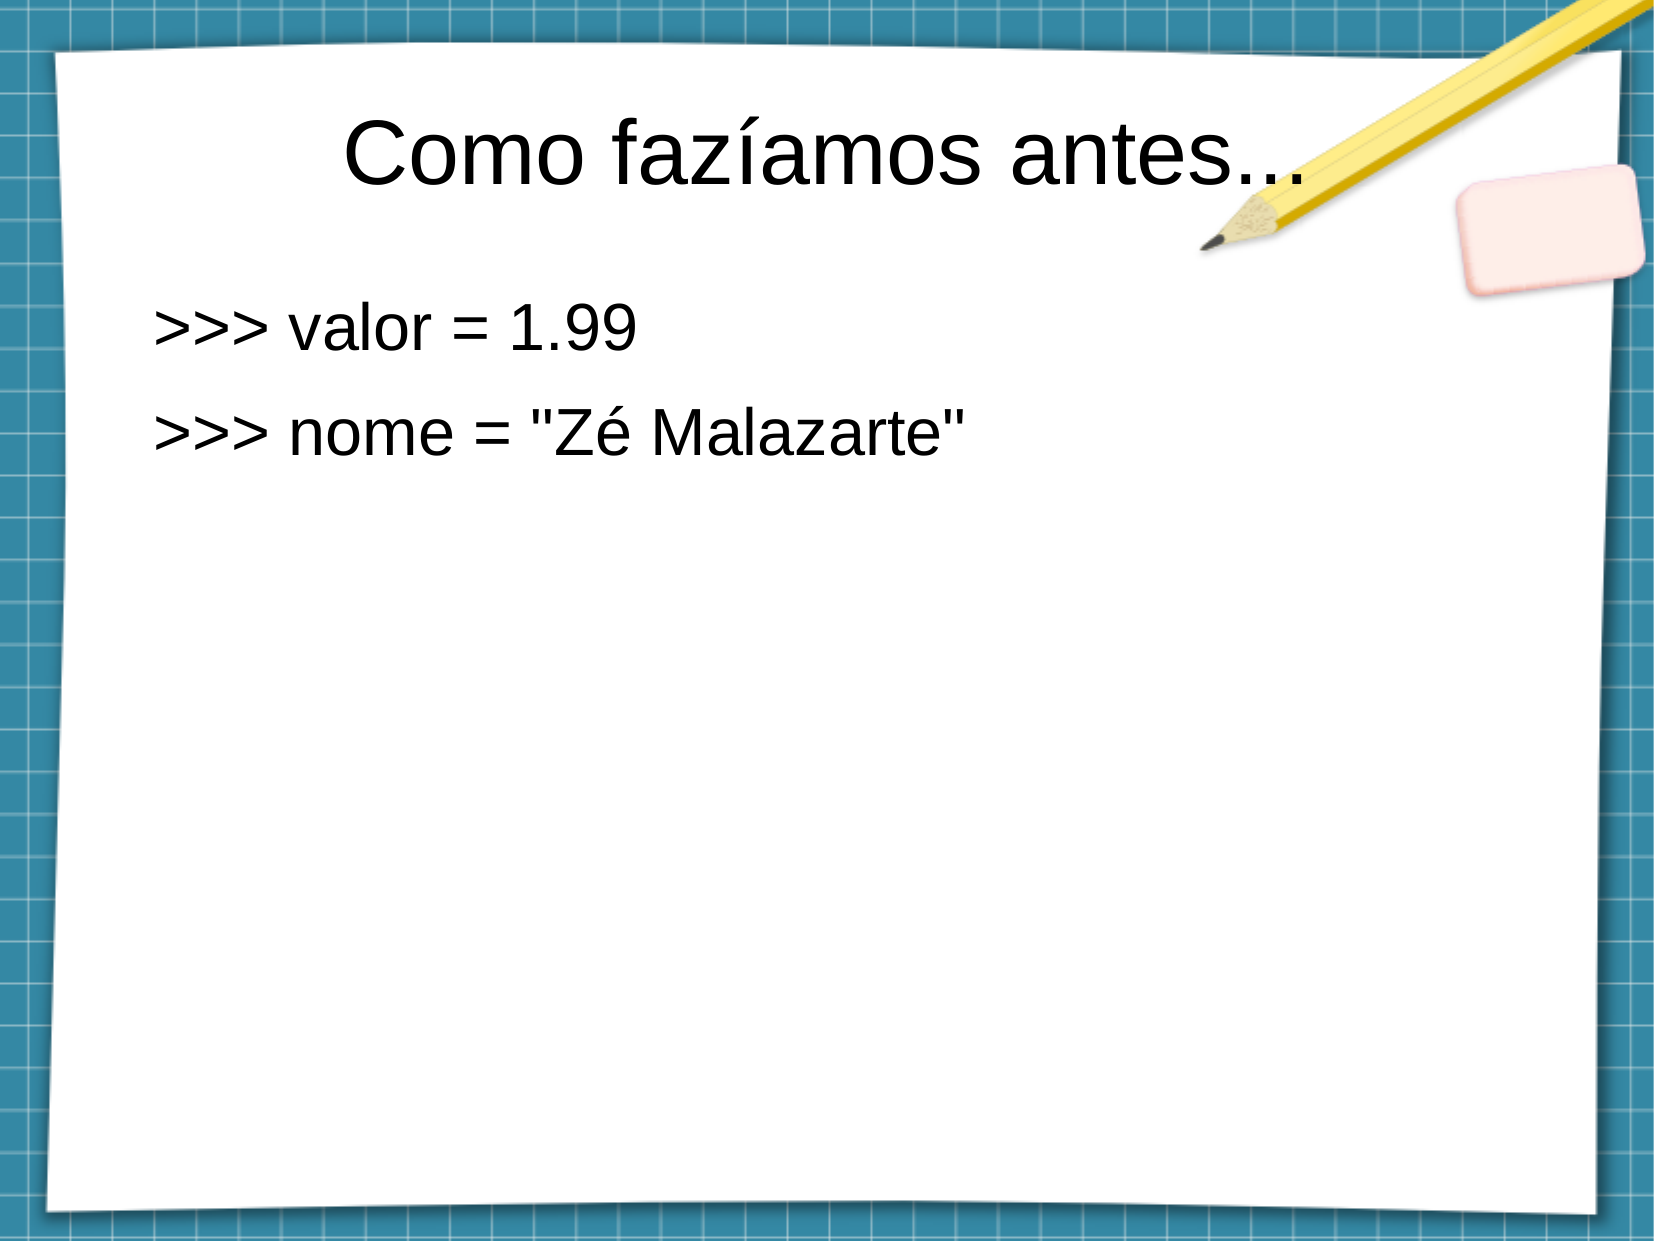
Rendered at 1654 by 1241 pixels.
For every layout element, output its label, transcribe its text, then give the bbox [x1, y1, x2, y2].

picture [0, 0, 1654, 1241]
list >>> valor = 1.99 >>> nome = "Zé Malazarte" [82, 290, 1571, 1010]
title Como fazíamos antes... [82, 49, 1571, 257]
